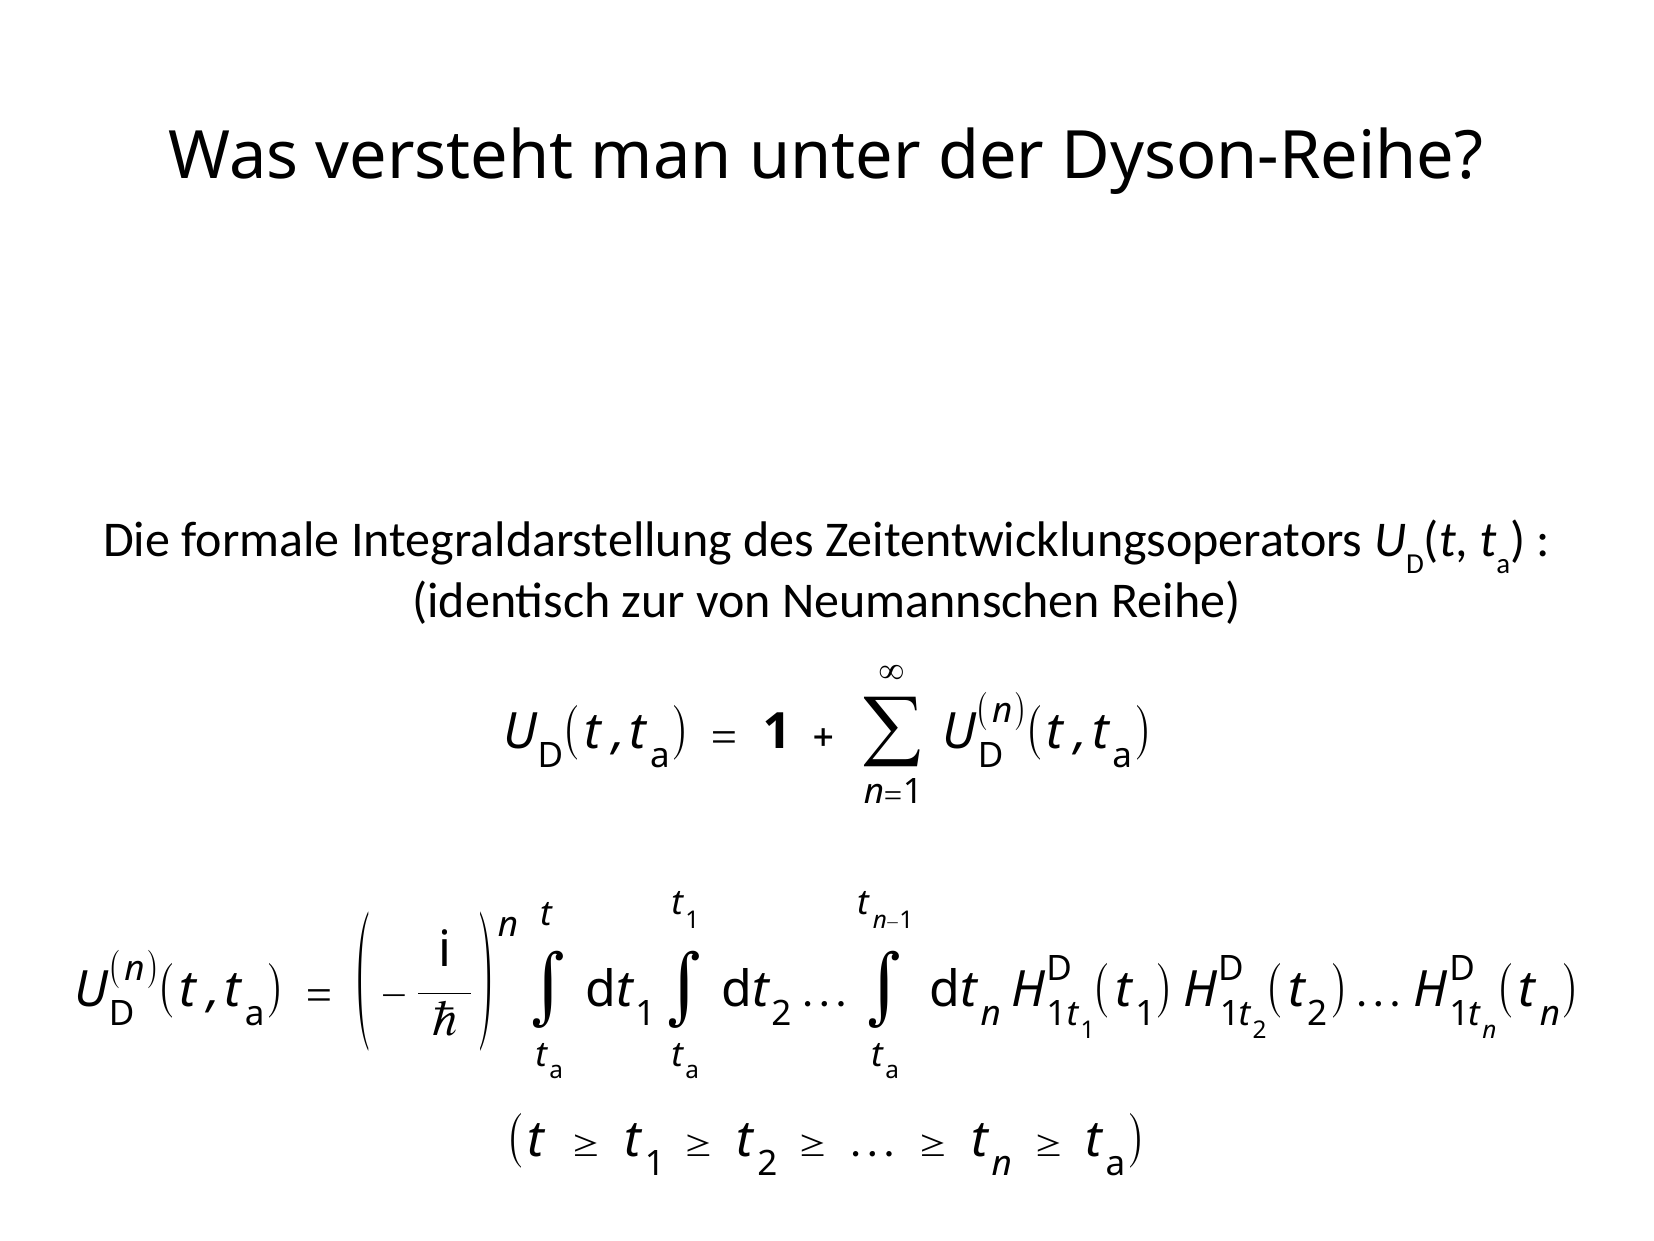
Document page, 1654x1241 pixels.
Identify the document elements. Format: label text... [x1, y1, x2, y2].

chart [68, 881, 1586, 1185]
subtitle Die formale Integraldarstellung des Zeitentwicklungsoperators UD(t, ta) : (identisch zur von Neumannschen Reihe) [82, 290, 1571, 881]
chart [496, 662, 1157, 814]
title Was versteht man unter der Dyson-Reihe? [82, 49, 1571, 257]
